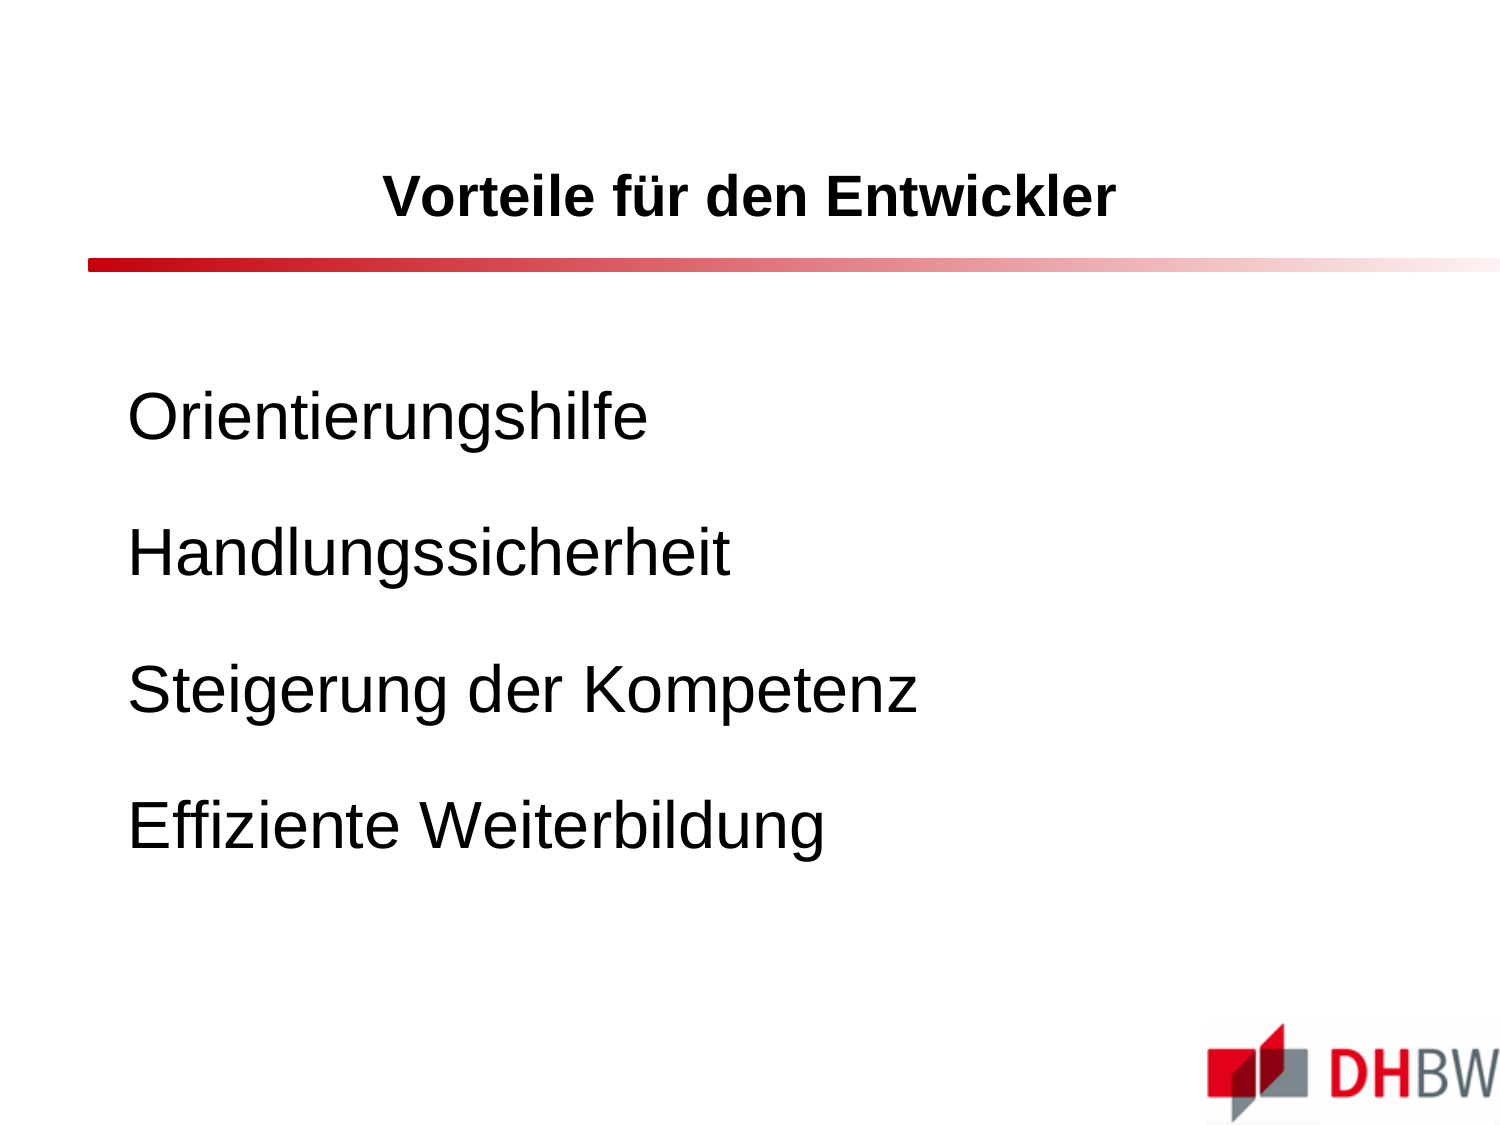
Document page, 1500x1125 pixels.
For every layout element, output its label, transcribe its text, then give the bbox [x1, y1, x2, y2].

picture [1206, 1021, 1500, 1125]
list Orientierungshilfe Handlungssicherheit Steigerung der Kompetenz Effiziente Weiterbildung [113, 324, 1388, 1020]
title Vorteile für den Entwickler [112, 20, 1388, 367]
